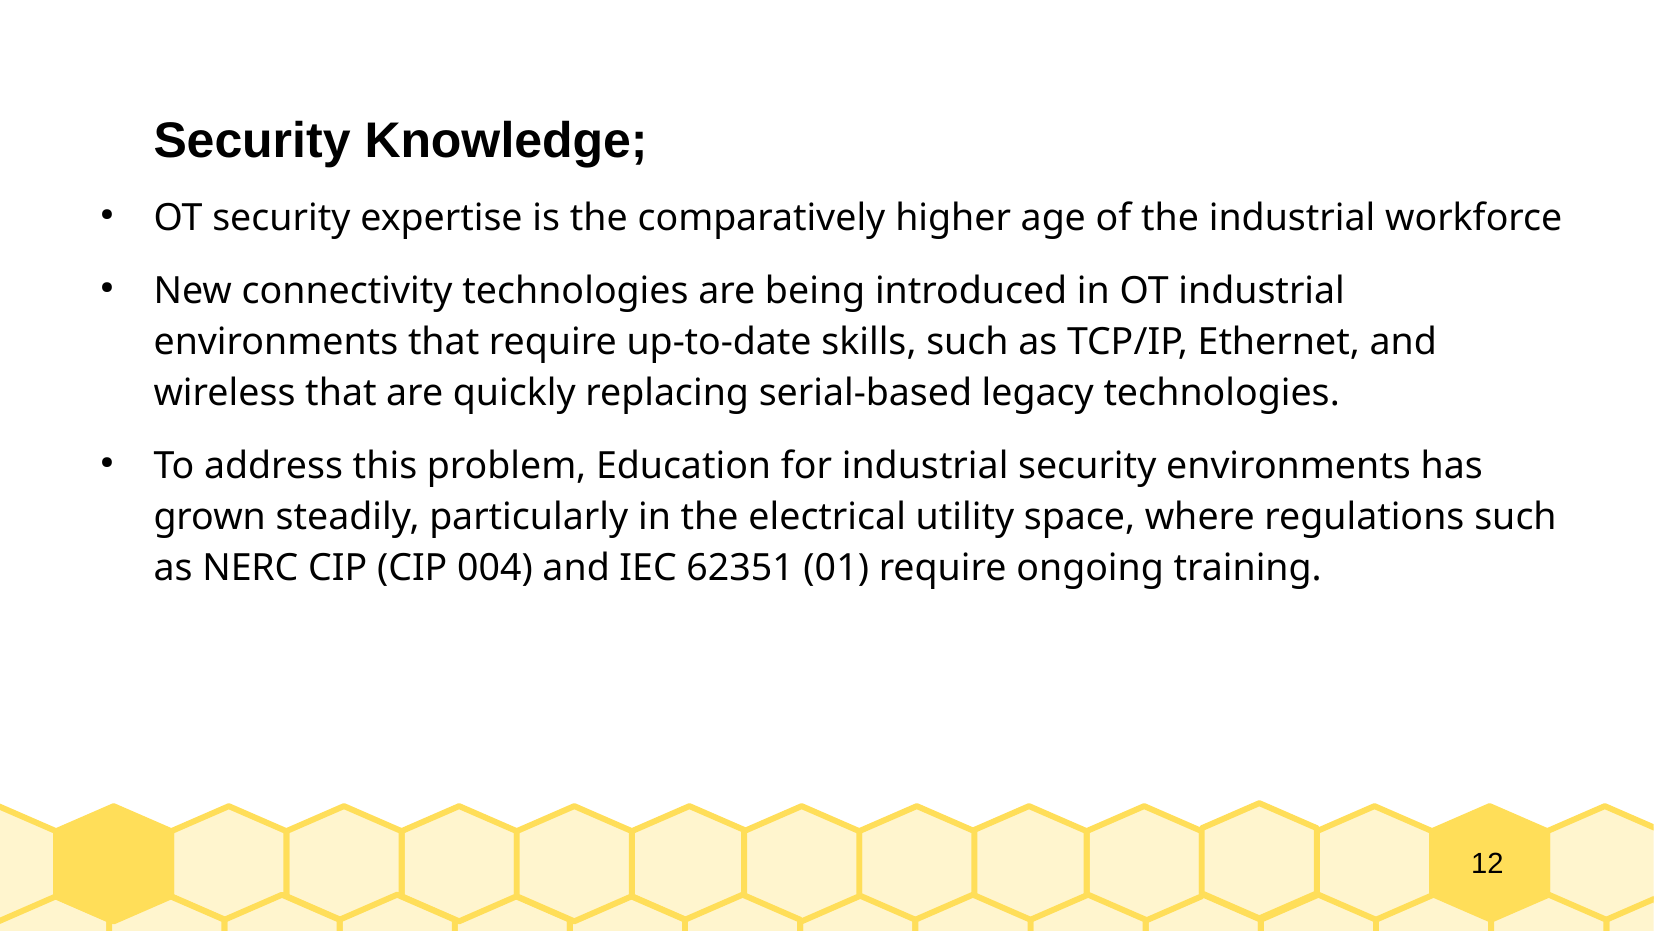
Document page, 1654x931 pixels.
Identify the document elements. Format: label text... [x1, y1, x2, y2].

list Security Knowledge; OT security expertise is the comparatively higher age of the industrial workforce New connectivity technologies are being introduced in OT industrial environments that require up-to-date skills, such as TCP/IP, Ethernet, and wireless that are quickly replacing serial-based legacy technologies. To address this problem, Education for industrial security environments has grown steadily, particularly in the electrical utility space, where regulations such as NERC CIP (CIP 004) and IEC 62351 (01) require ongoing training. [82, 112, 1571, 758]
